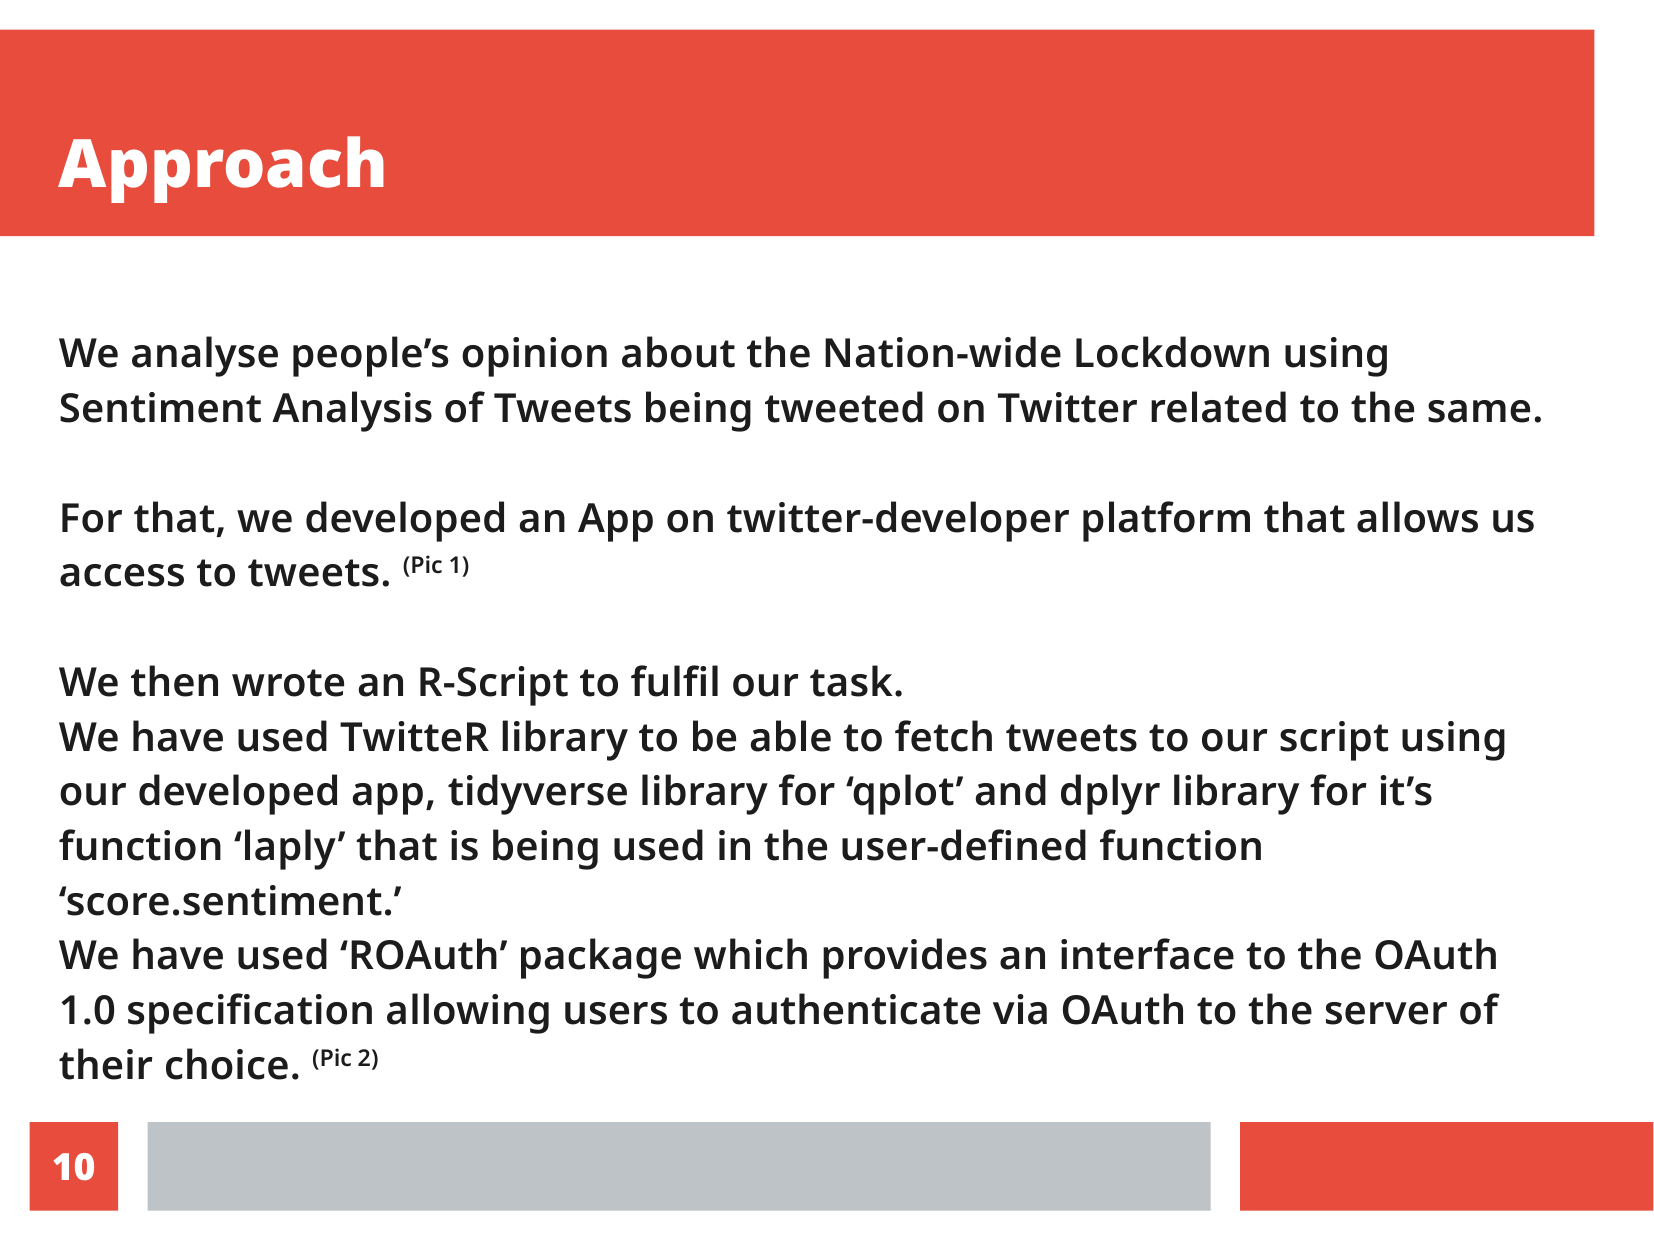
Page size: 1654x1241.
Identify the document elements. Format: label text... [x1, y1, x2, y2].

list We analyse people’s opinion about the Nation-wide Lockdown using Sentiment Analysis of Tweets being tweeted on Twitter related to the same. For that, we developed an App on twitter-developer platform that allows us access to tweets. (Pic 1) We then wrote an R-Script to fulfil our task. We have used TwitteR library to be able to fetch tweets to our script using our developed app, tidyverse library for ‘qplot’ and dplyr library for it’s function ‘laply’ that is being used in the user-defined function ‘score.sentiment.’ We have used ‘ROAuth’ package which provides an interface to the OAuth 1.0 specification allowing users to authenticate via OAuth to the server of their choice. (Pic 2) [59, 324, 1565, 1093]
title Approach [59, 59, 1595, 207]
